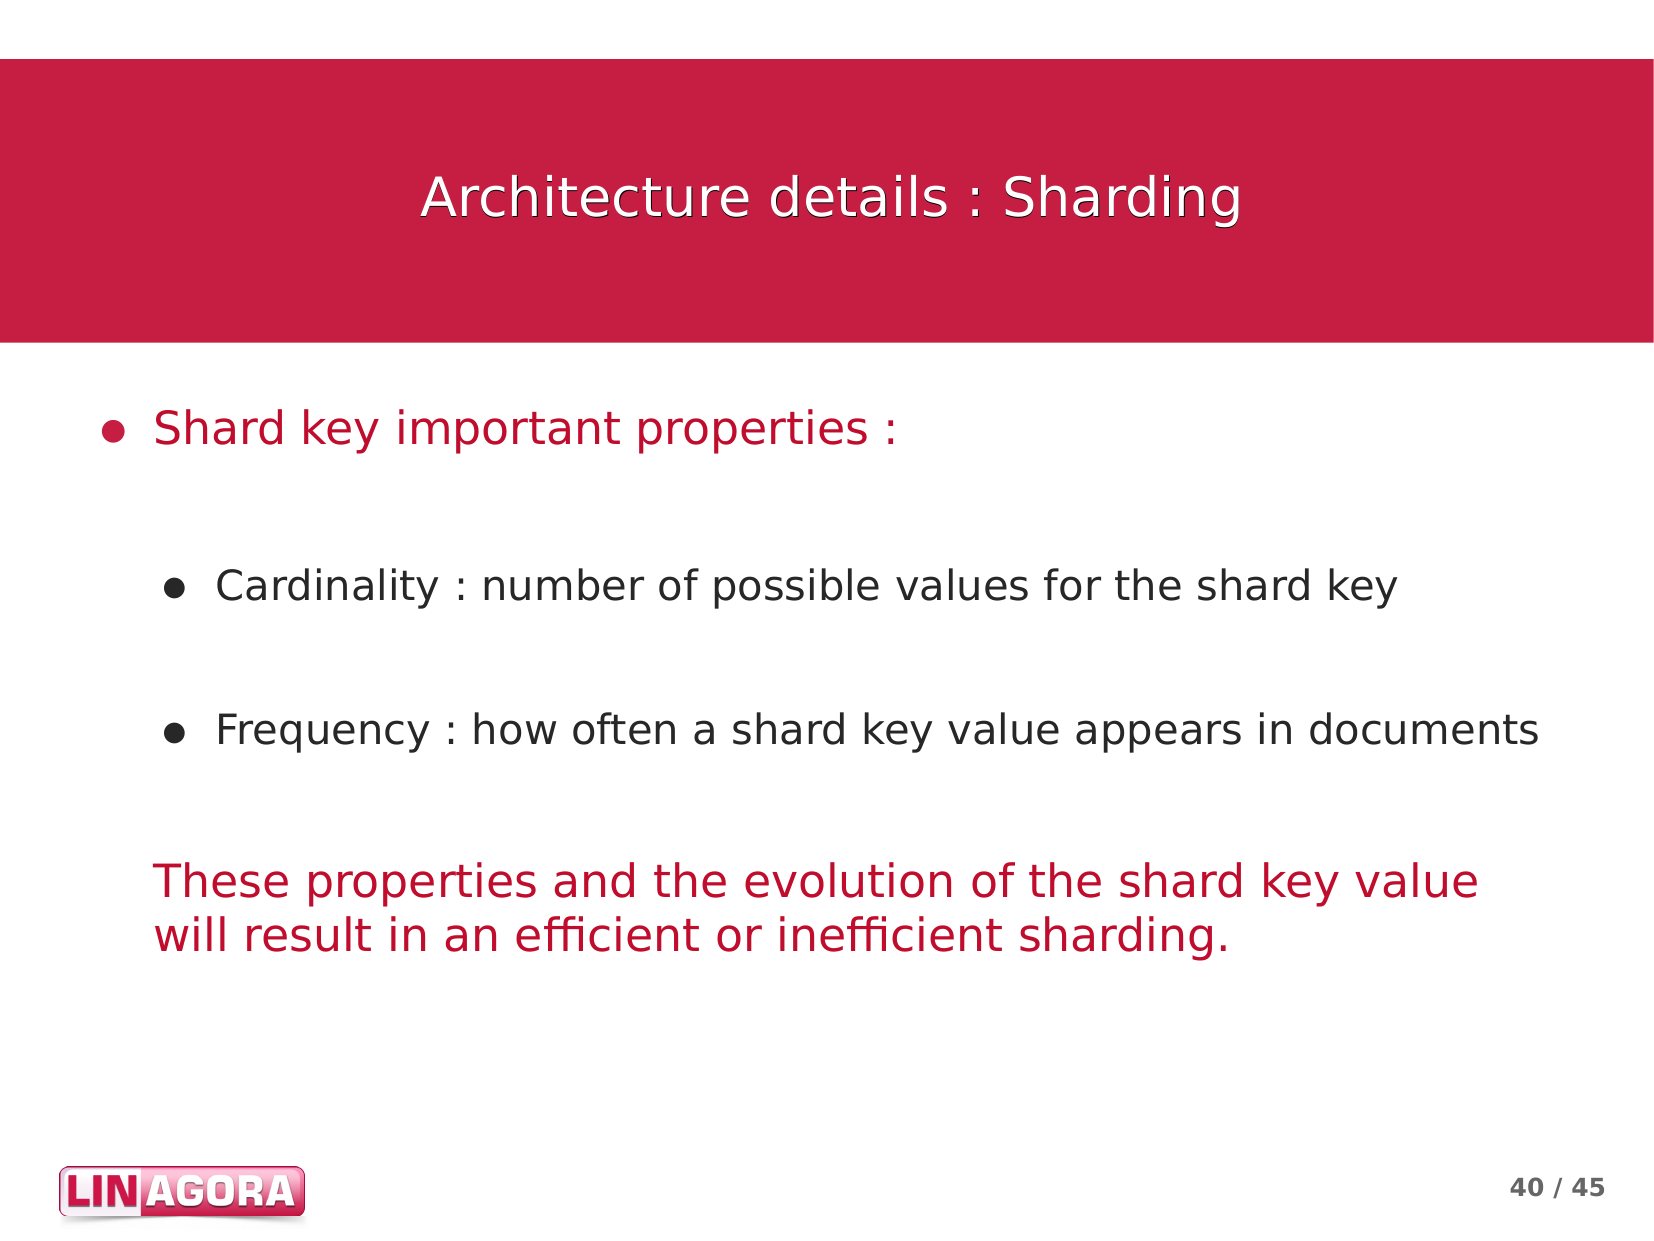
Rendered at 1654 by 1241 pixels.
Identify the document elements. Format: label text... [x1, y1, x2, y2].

picture [59, 1166, 308, 1229]
title Architecture details : Sharding [35, 76, 1630, 319]
list Shard key important properties : Cardinality : number of possible values for the shard key Frequency : how often a shard key value appears in documents These properties and the evolution of the shard key value will result in an efficient or inefficient sharding. [82, 401, 1571, 1099]
